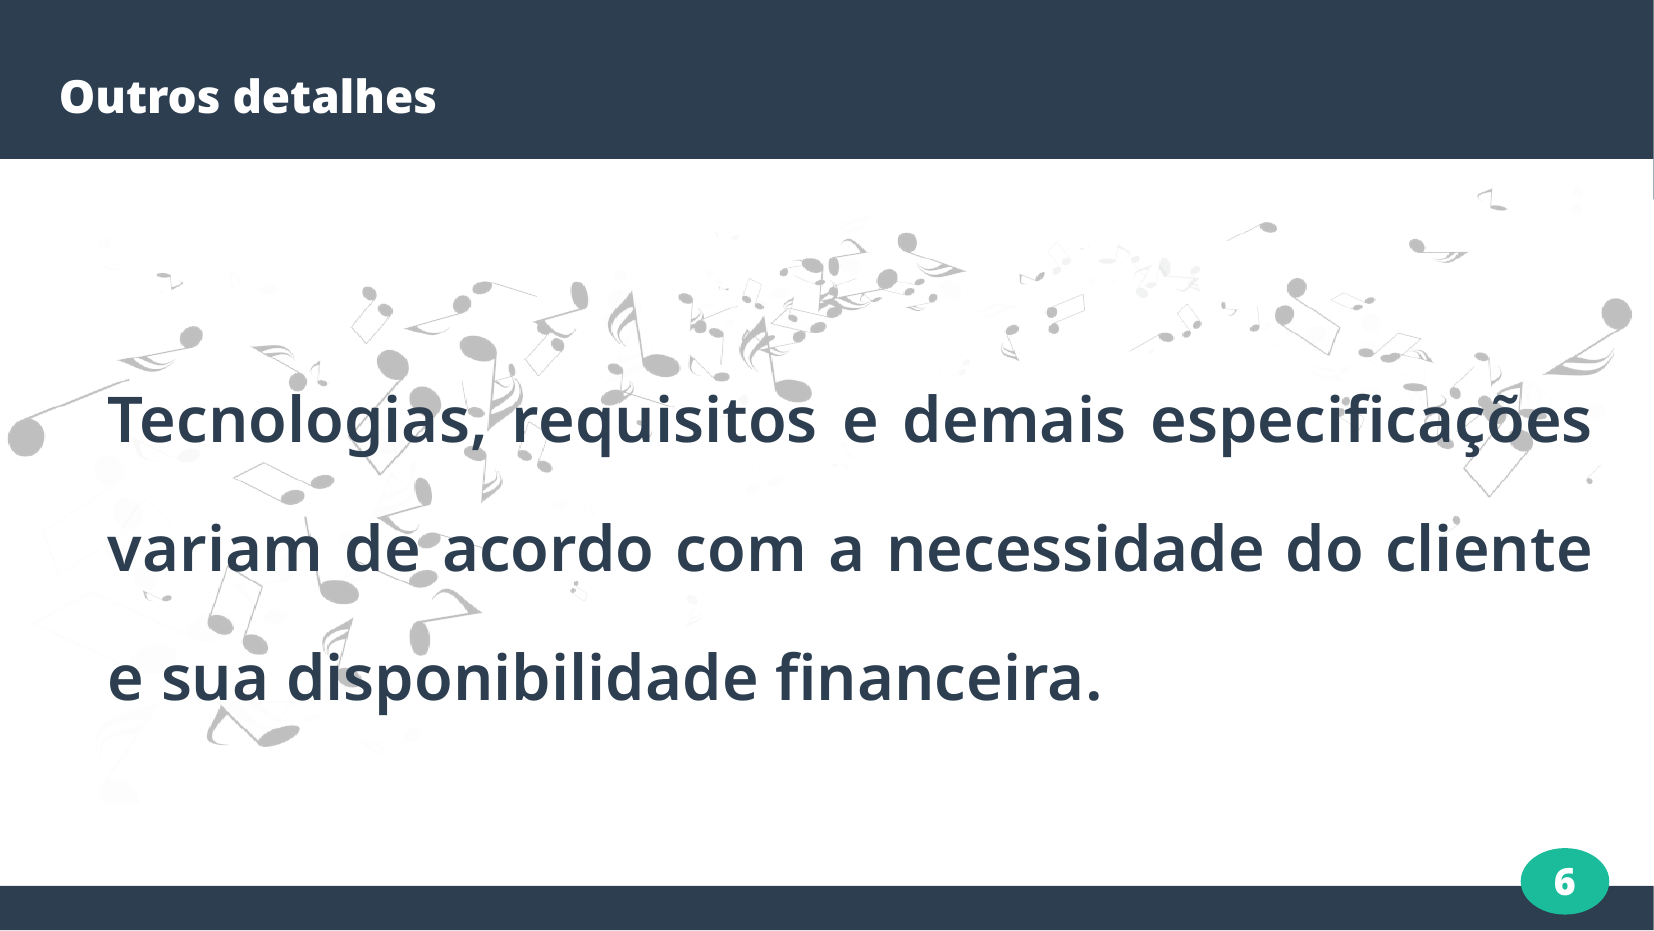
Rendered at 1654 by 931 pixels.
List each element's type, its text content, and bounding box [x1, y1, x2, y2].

picture [0, 159, 1654, 803]
title Outros detalhes [59, 37, 1595, 155]
list Tecnologias, requisitos e demais especificações variam de acordo com a necessidade do cliente e sua disponibilidade financeira. [59, 332, 1595, 727]
